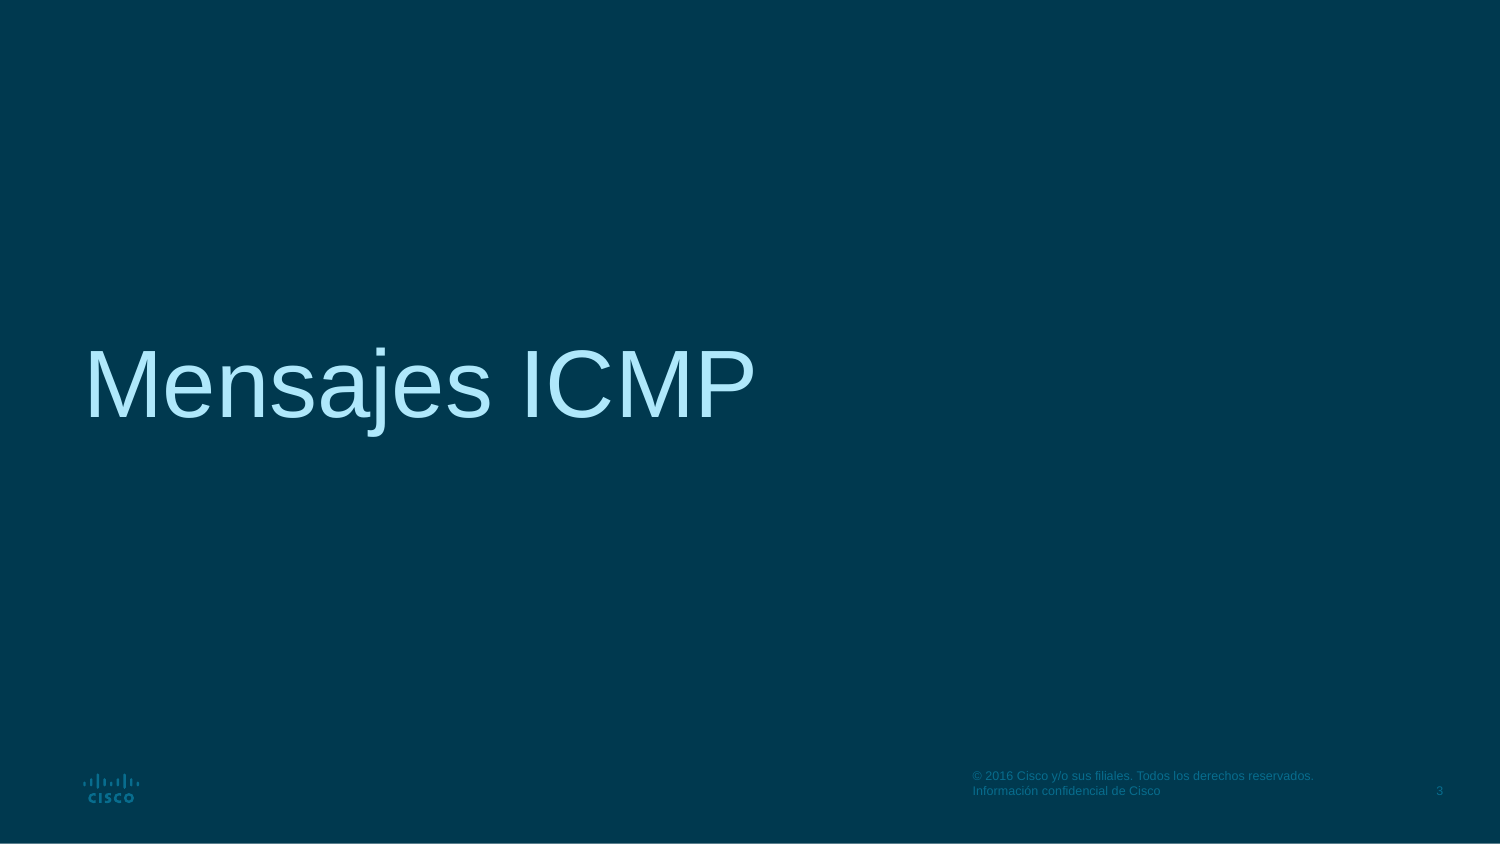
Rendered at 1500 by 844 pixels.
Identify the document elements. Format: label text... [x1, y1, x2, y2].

title Mensajes ICMP [68, 293, 1315, 446]
